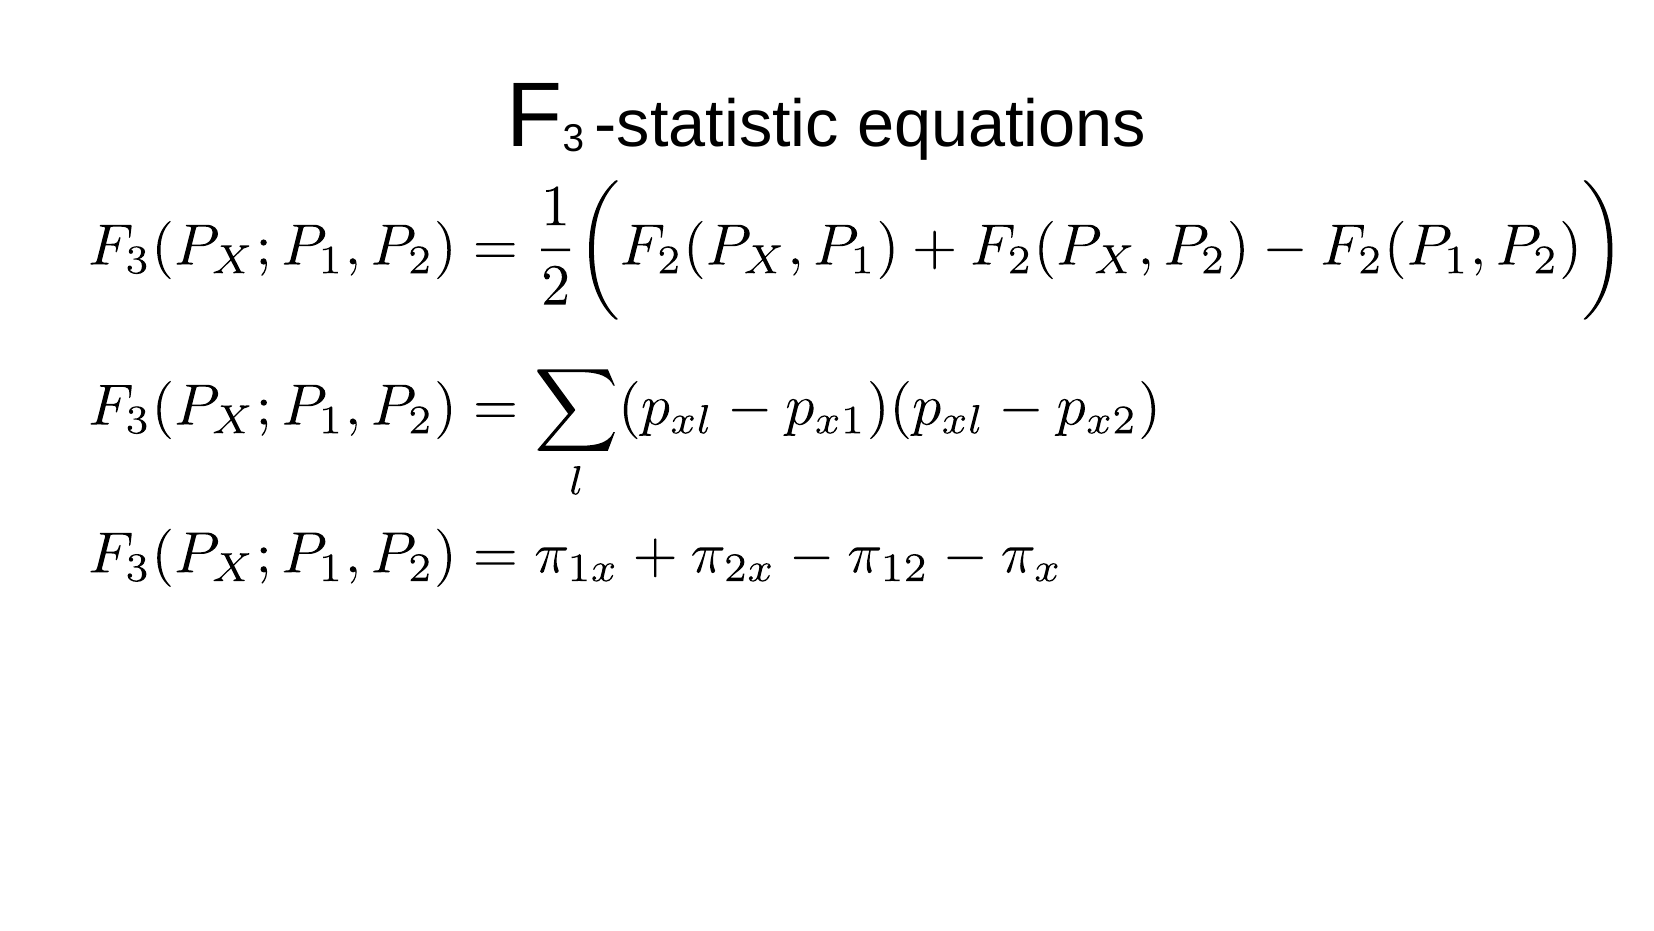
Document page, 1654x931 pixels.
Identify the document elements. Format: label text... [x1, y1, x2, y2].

text_box [90, 369, 1156, 495]
title F3 -statistic equations [82, 37, 1571, 193]
text_box [90, 180, 1613, 320]
text_box [90, 528, 1058, 587]
